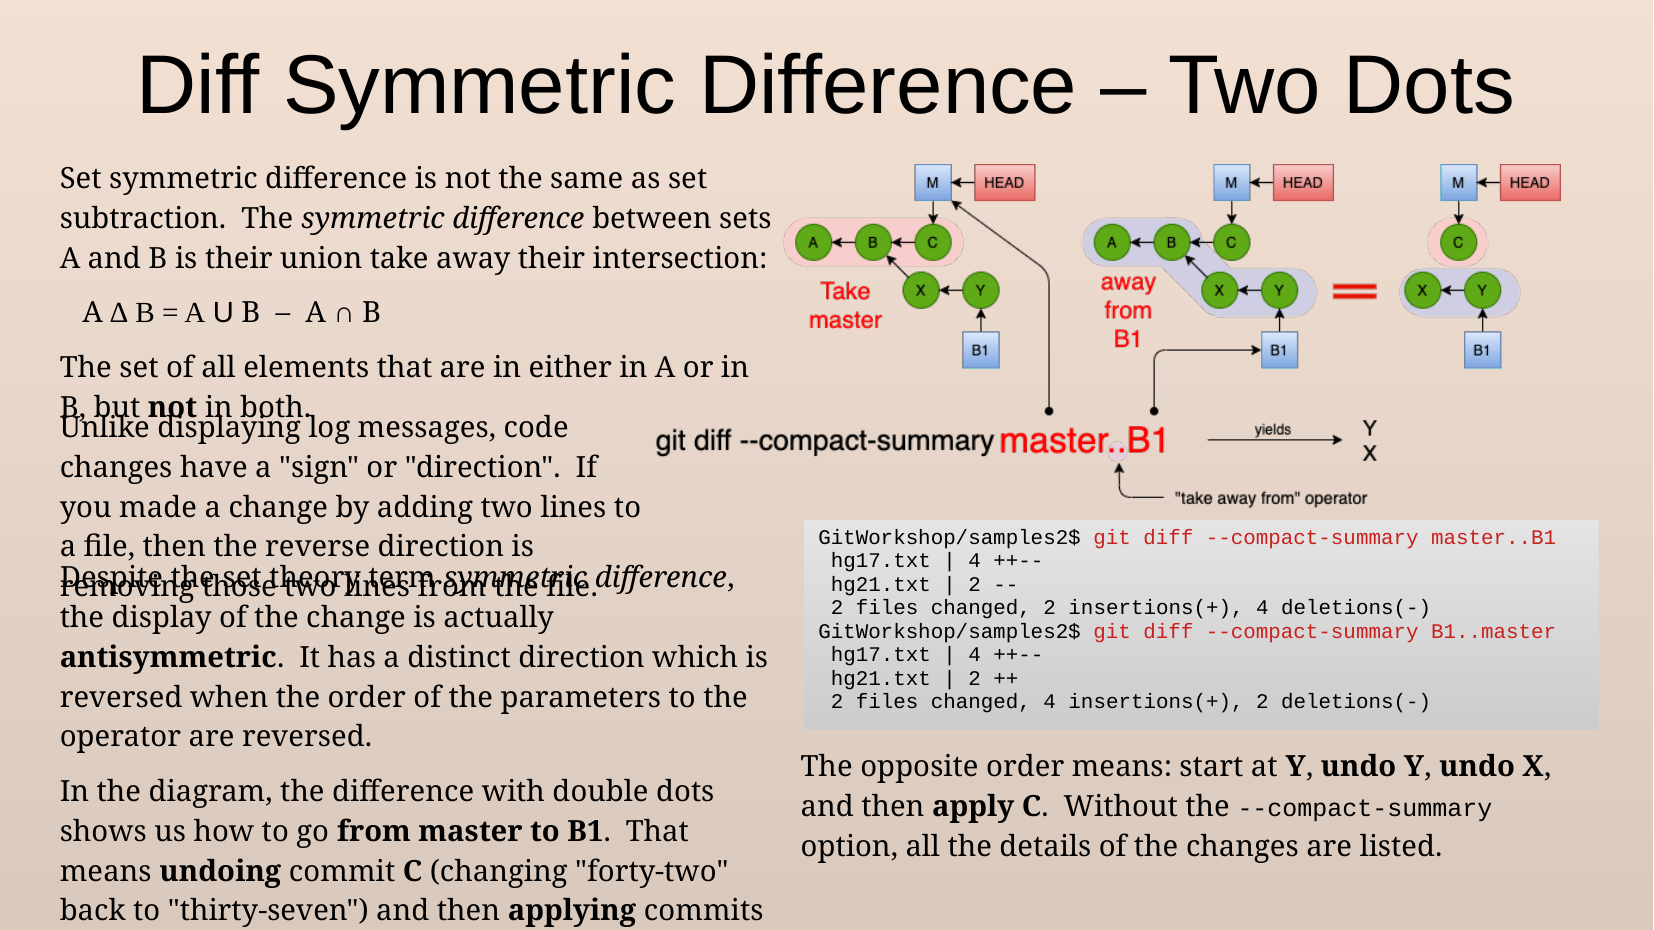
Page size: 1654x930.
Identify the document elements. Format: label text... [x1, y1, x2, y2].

text_box Despite the set theory term symmetric difference, the display of the change is actually antisymmetric. It has a distinct direction which is reversed when the order of the parameters to the operator are reversed. In the diagram, the difference with double dots shows us how to go from master to B1. That means undoing commit C (changing "forty-two" back to "thirty-seven") and then applying commits X and Y. [45, 549, 796, 844]
text_box Set symmetric difference is not the same as set subtraction. The symmetric difference between sets A and B is their union take away their intersection: A ∆ B = A U B – A ∩ B The set of all elements that are in either in A or in B, but not in both. [45, 150, 796, 398]
text_box GitWorkshop/samples2$ git diff --compact-summary master..B1 hg17.txt | 4 ++-- hg21.txt | 2 -- 2 files changed, 2 insertions(+), 4 deletions(-) GitWorkshop/samples2$ git diff --compact-summary B1..master hg17.txt | 4 ++-- hg21.txt | 2 ++ 2 files changed, 4 insertions(+), 2 deletions(-) [803, 519, 1599, 730]
title Diff Symmetric Difference – Two Dots [82, 19, 1571, 151]
text_box Unlike displaying log messages, code changes have a "sign" or "direction". If you made a change by adding two lines to a file, then the reverse direction is removing those two lines from the file. [45, 398, 661, 549]
picture [640, 164, 1561, 510]
text_box The opposite order means: start at Y, undo Y, undo X, and then apply C. Without the --compact-summary option, all the details of the changes are listed. [785, 738, 1611, 853]
